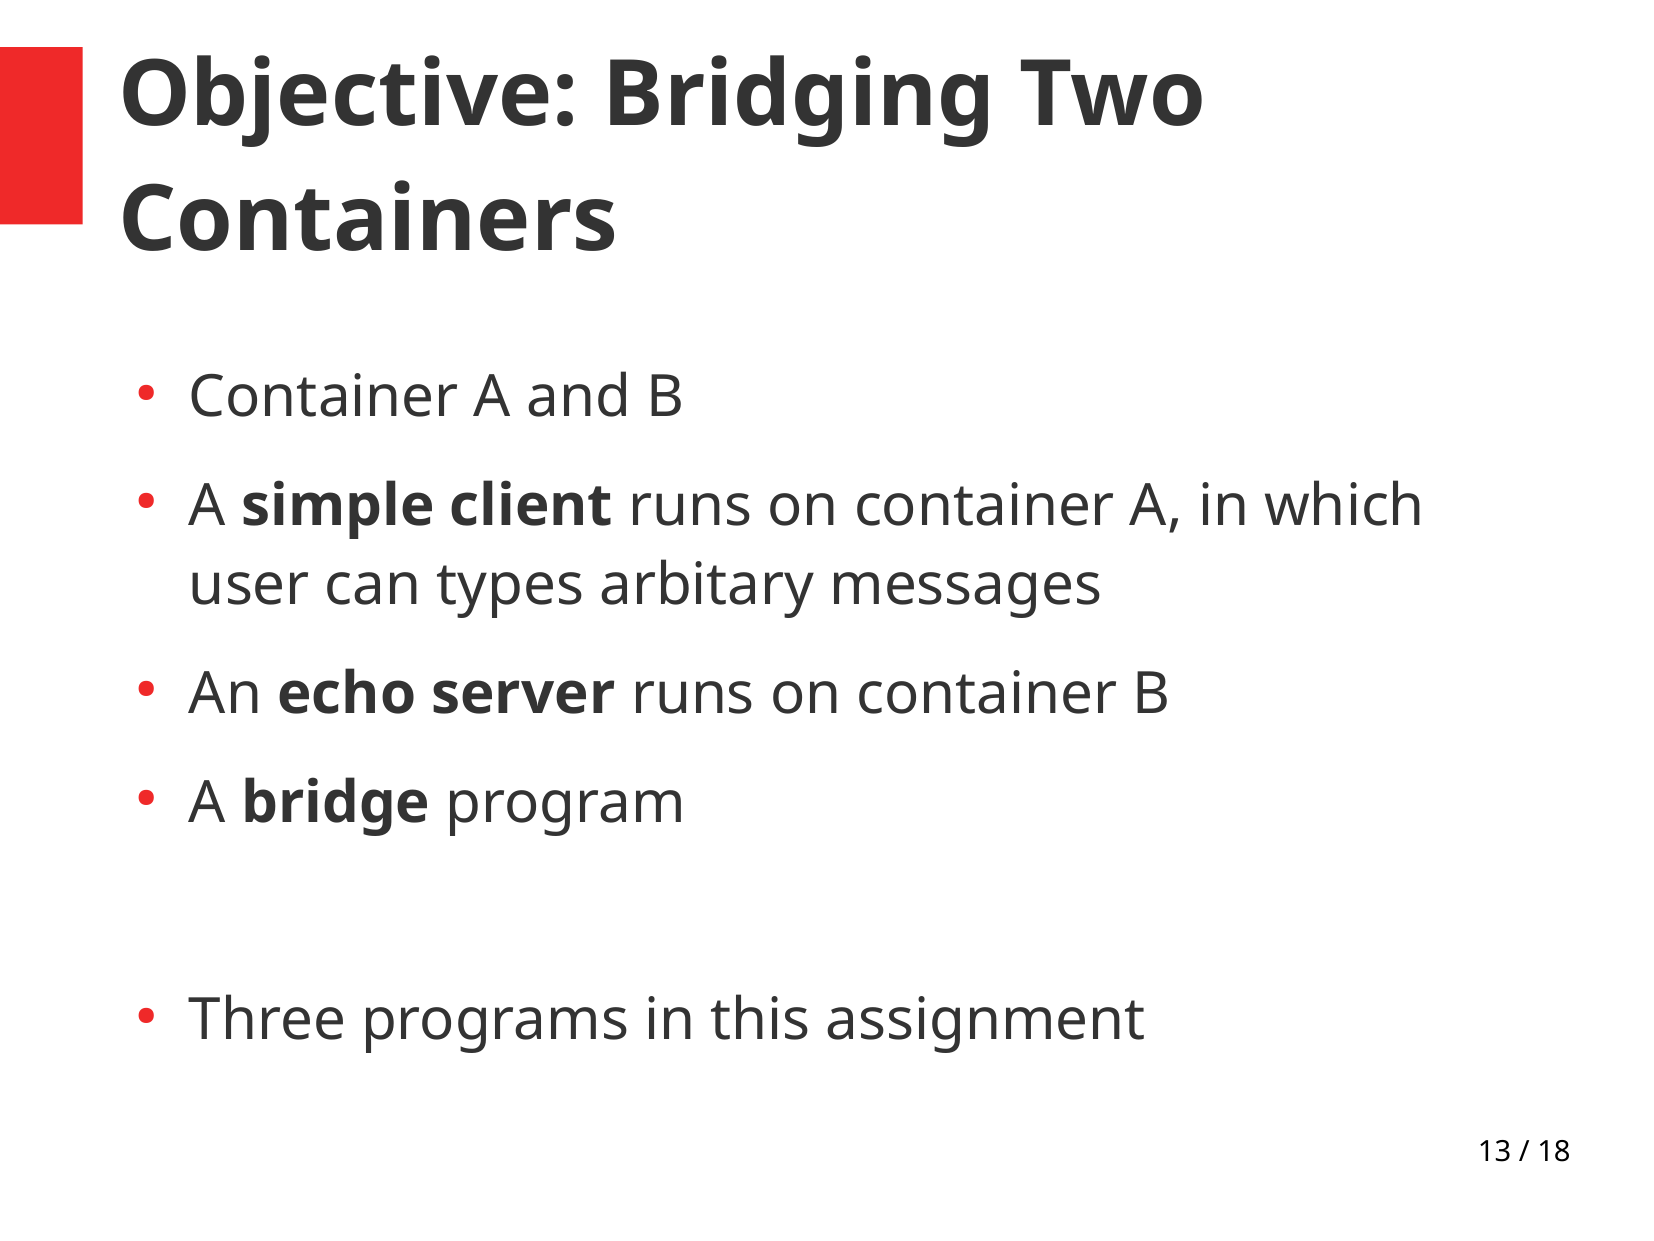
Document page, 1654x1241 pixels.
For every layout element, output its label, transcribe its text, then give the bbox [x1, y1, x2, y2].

list Container A and B A simple client runs on container A, in which user can types arbitary messages An echo server runs on container B A bridge program Three programs in this assignment [118, 354, 1536, 1074]
title Objective: Bridging Two Containers [118, 17, 1619, 289]
